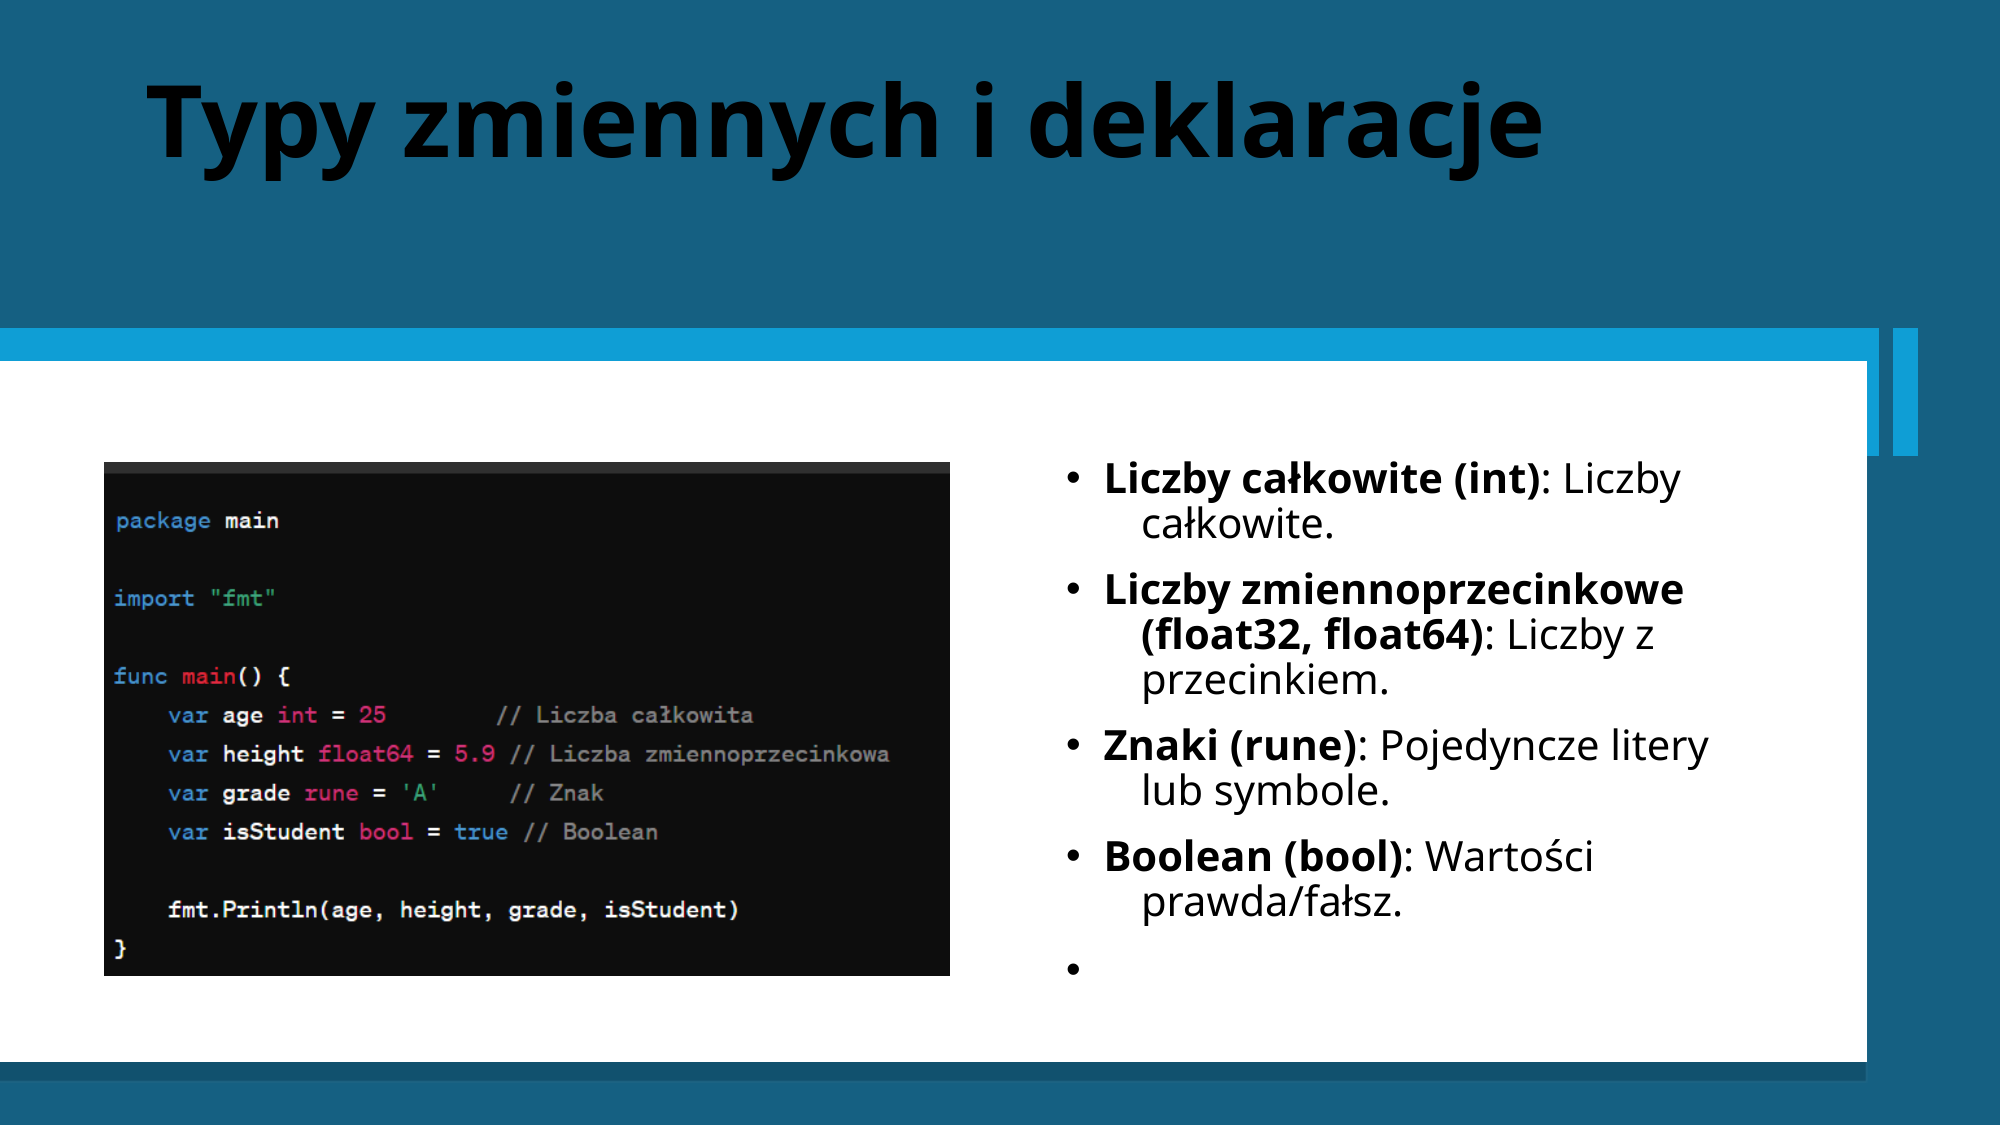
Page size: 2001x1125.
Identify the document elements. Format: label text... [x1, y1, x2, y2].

title Typy zmiennych i deklaracje [130, 63, 1795, 277]
text_box [0, 0, 2000, 1125]
picture [104, 462, 950, 976]
list Liczby całkowite (int): Liczby całkowite. Liczby zmiennoprzecinkowe (float32, float64): Liczby z przecinkiem. Znaki (rune): Pojedyncze litery lub symbole. Boolean (bool): Wartości prawda/fałsz. [1050, 426, 1795, 1024]
